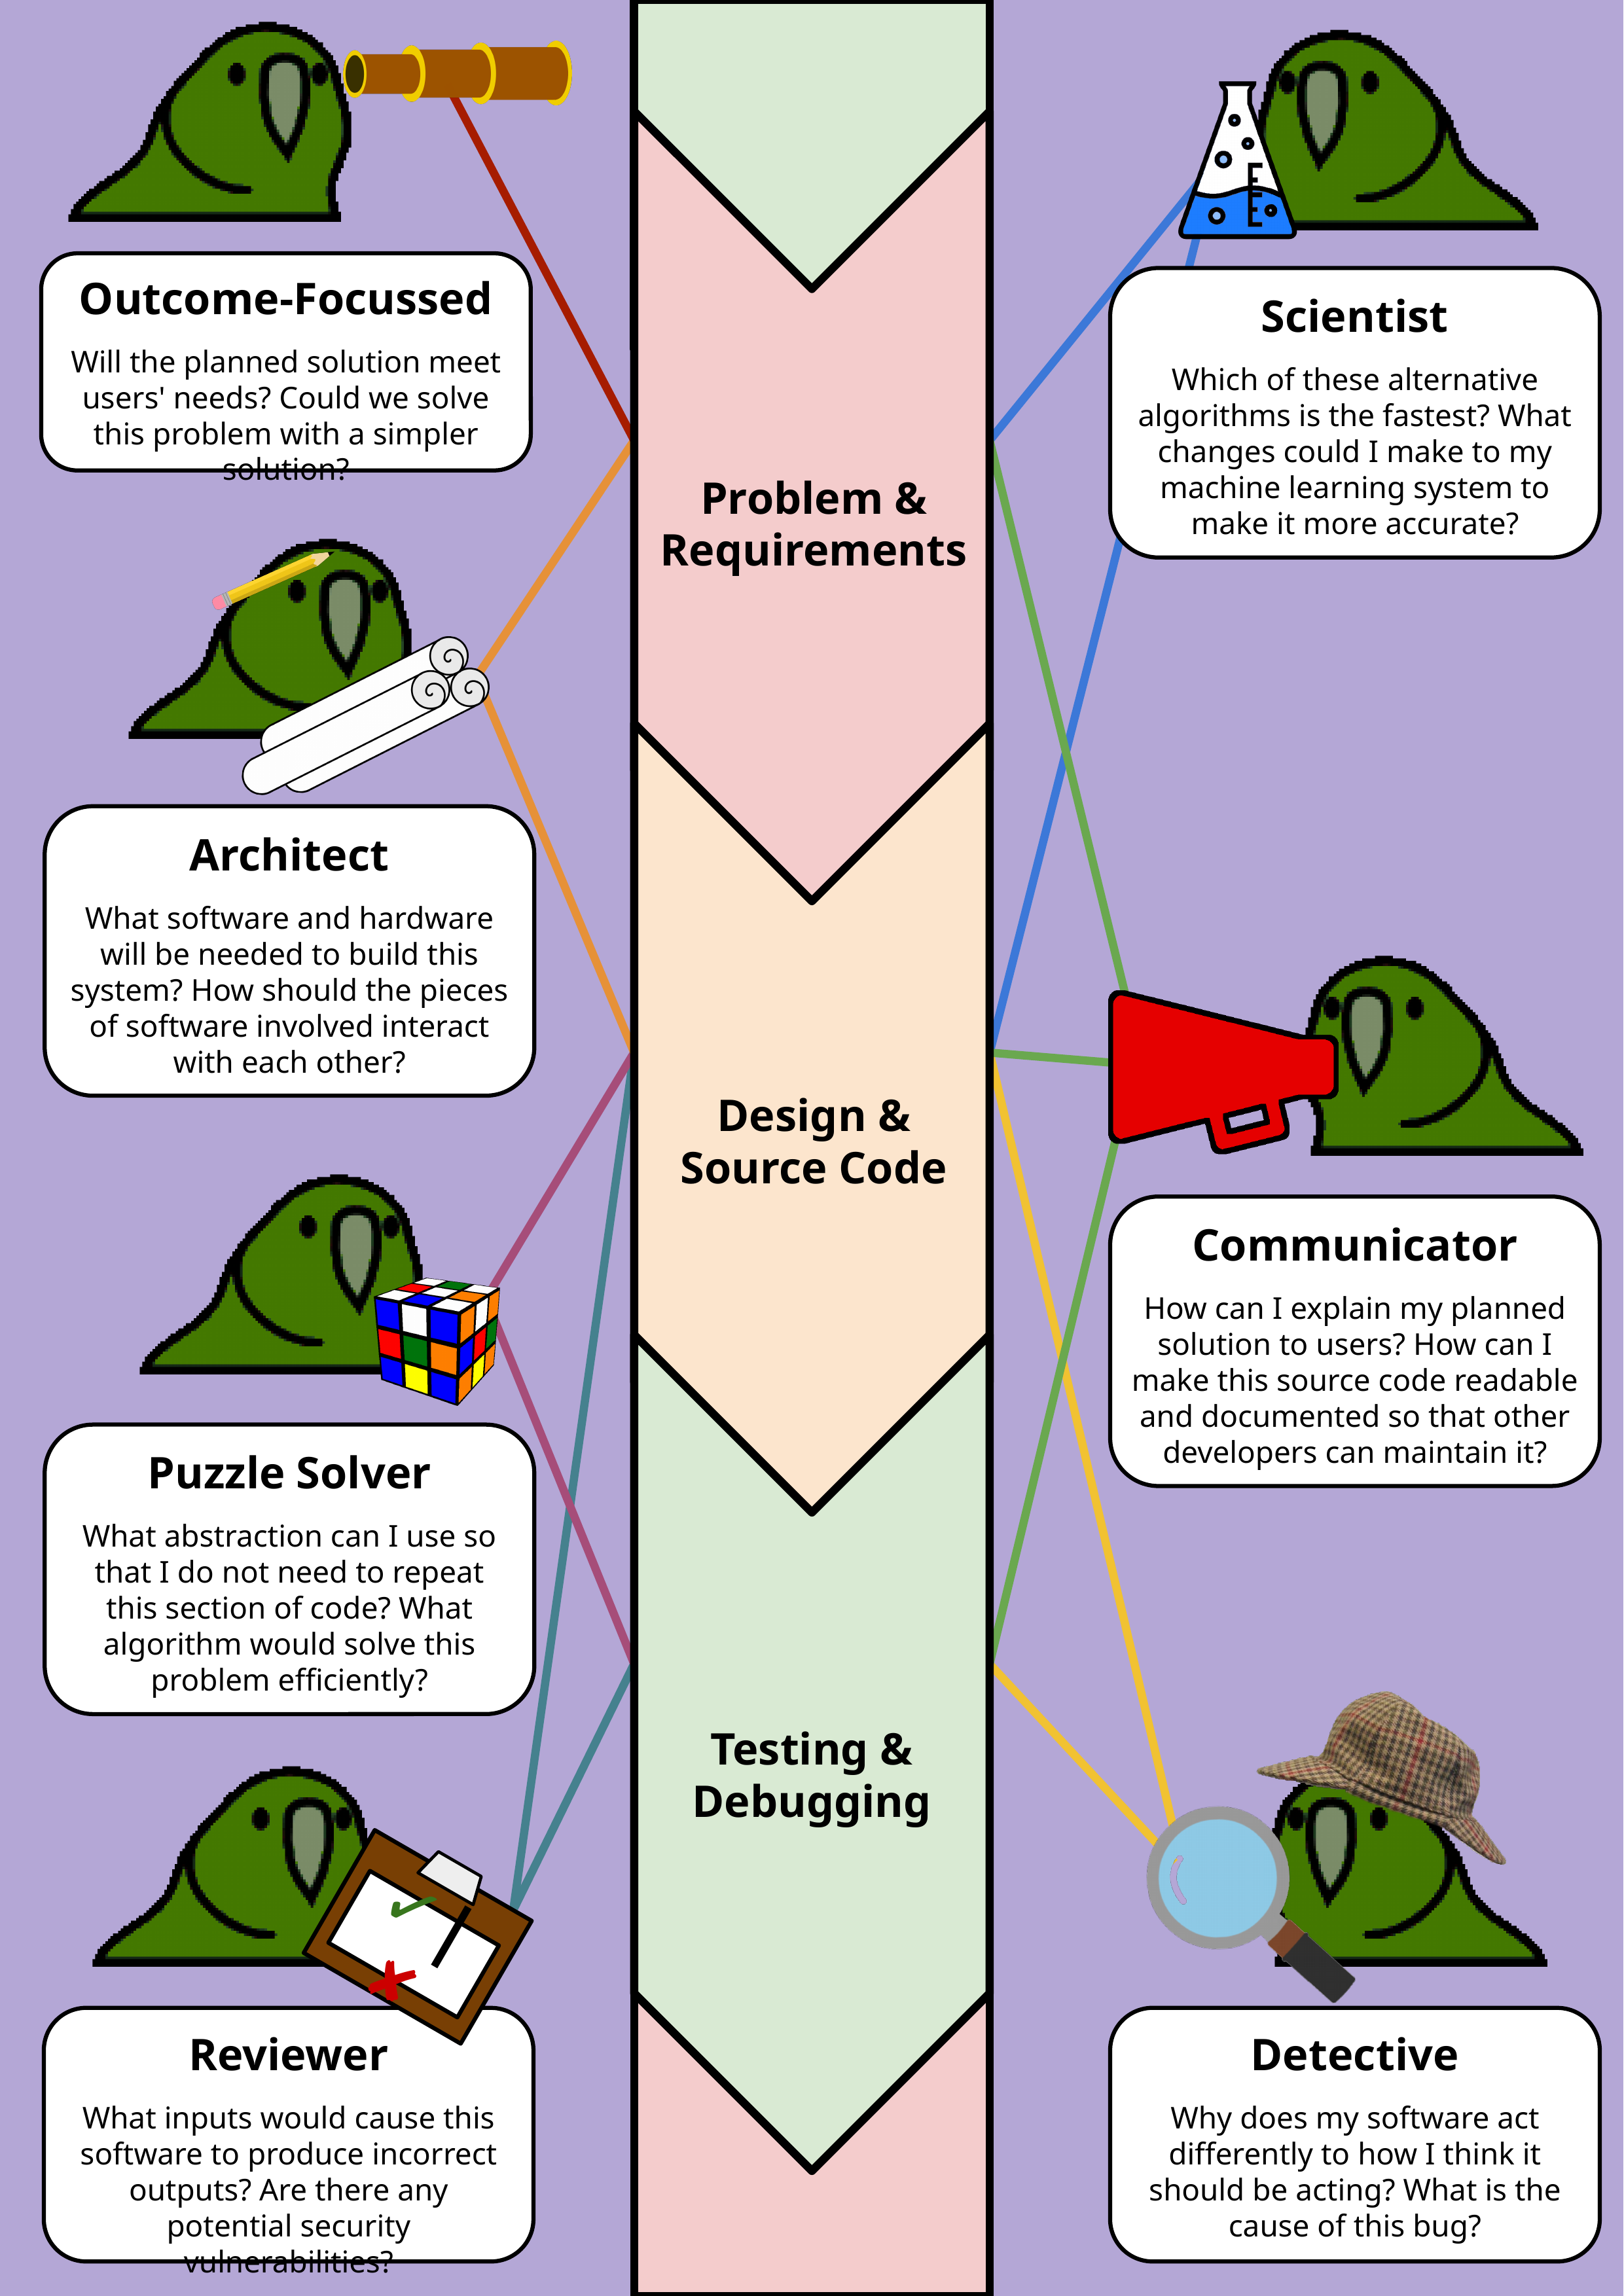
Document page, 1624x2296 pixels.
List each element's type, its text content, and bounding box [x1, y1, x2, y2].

text_box [842, 1798, 852, 1812]
text_box [875, 1164, 884, 1179]
text_box [818, 1112, 828, 1118]
text_box [912, 1798, 922, 1812]
text_box [823, 494, 832, 499]
text_box Detective Why does my software act differently to how I think it should be acting? What is the cause of this bug? [1110, 2007, 1600, 2262]
text_box [727, 1105, 740, 1118]
text_box [757, 1111, 767, 1117]
text_box Reviewer What inputs would cause this software to produce incorrect outputs? Are there any potential security vulnerabilities? [43, 2007, 533, 2262]
text_box [850, 495, 859, 501]
text_box [741, 1745, 750, 1750]
text_box ✓|✘ [328, 1871, 499, 2018]
text_box [849, 1746, 859, 1752]
text_box [741, 1162, 750, 1179]
text_box [732, 1797, 742, 1803]
text_box [848, 1112, 857, 1118]
text_box Testing & Debugging [634, 1752, 990, 1795]
text_box [929, 1164, 939, 1169]
text_box Communicator How can I explain my planned solution to users? How can I make this source code readable and documented so that other developers can maintain it? [1110, 1196, 1600, 1486]
text_box [905, 487, 911, 493]
text_box [702, 1795, 715, 1812]
text_box [890, 1738, 896, 1744]
text_box Outcome-Focussed Will the planned solution meet users' needs? Could we solve this problem with a simpler solution? [41, 253, 531, 471]
text_box [812, 546, 821, 551]
text_box [713, 1164, 723, 1179]
text_box [880, 546, 890, 551]
text_box Puzzle Solver What abstraction can I use so that I do not need to repeat this section of code? What algorithm would solve this problem efficiently? [45, 1424, 535, 1714]
text_box [815, 1798, 825, 1812]
text_box [303, 1830, 532, 2044]
text_box [888, 1104, 894, 1111]
picture [40, 0, 572, 223]
text_box [784, 495, 793, 501]
text_box Scientist Which of these alternative algorithms is the fastest? What changes could I make to my machine learning system to make it more accurate? [1110, 268, 1600, 558]
text_box [752, 544, 761, 561]
text_box [822, 1746, 831, 1752]
text_box [711, 488, 719, 497]
text_box [902, 1164, 912, 1179]
text_box [634, 1795, 990, 2296]
text_box [787, 1795, 797, 1812]
text_box [697, 546, 706, 551]
text_box Architect What software and hardware will be needed to build this system? How should the pieces of software involved interact with each other? [45, 806, 535, 1096]
text_box [670, 544, 679, 548]
picture [1120, 1638, 1576, 2044]
text_box Design & Source Code [636, 1118, 992, 1162]
text_box [760, 1798, 769, 1812]
picture [111, 1096, 500, 1406]
picture [64, 1638, 393, 1967]
picture [1144, 0, 1566, 254]
text_box [634, 0, 990, 1752]
text_box [810, 1164, 819, 1169]
picture [100, 410, 492, 815]
text_box [755, 495, 765, 501]
text_box [865, 495, 874, 501]
text_box Problem & Requirements [636, 501, 992, 544]
text_box [723, 547, 733, 561]
picture [1098, 827, 1612, 1197]
